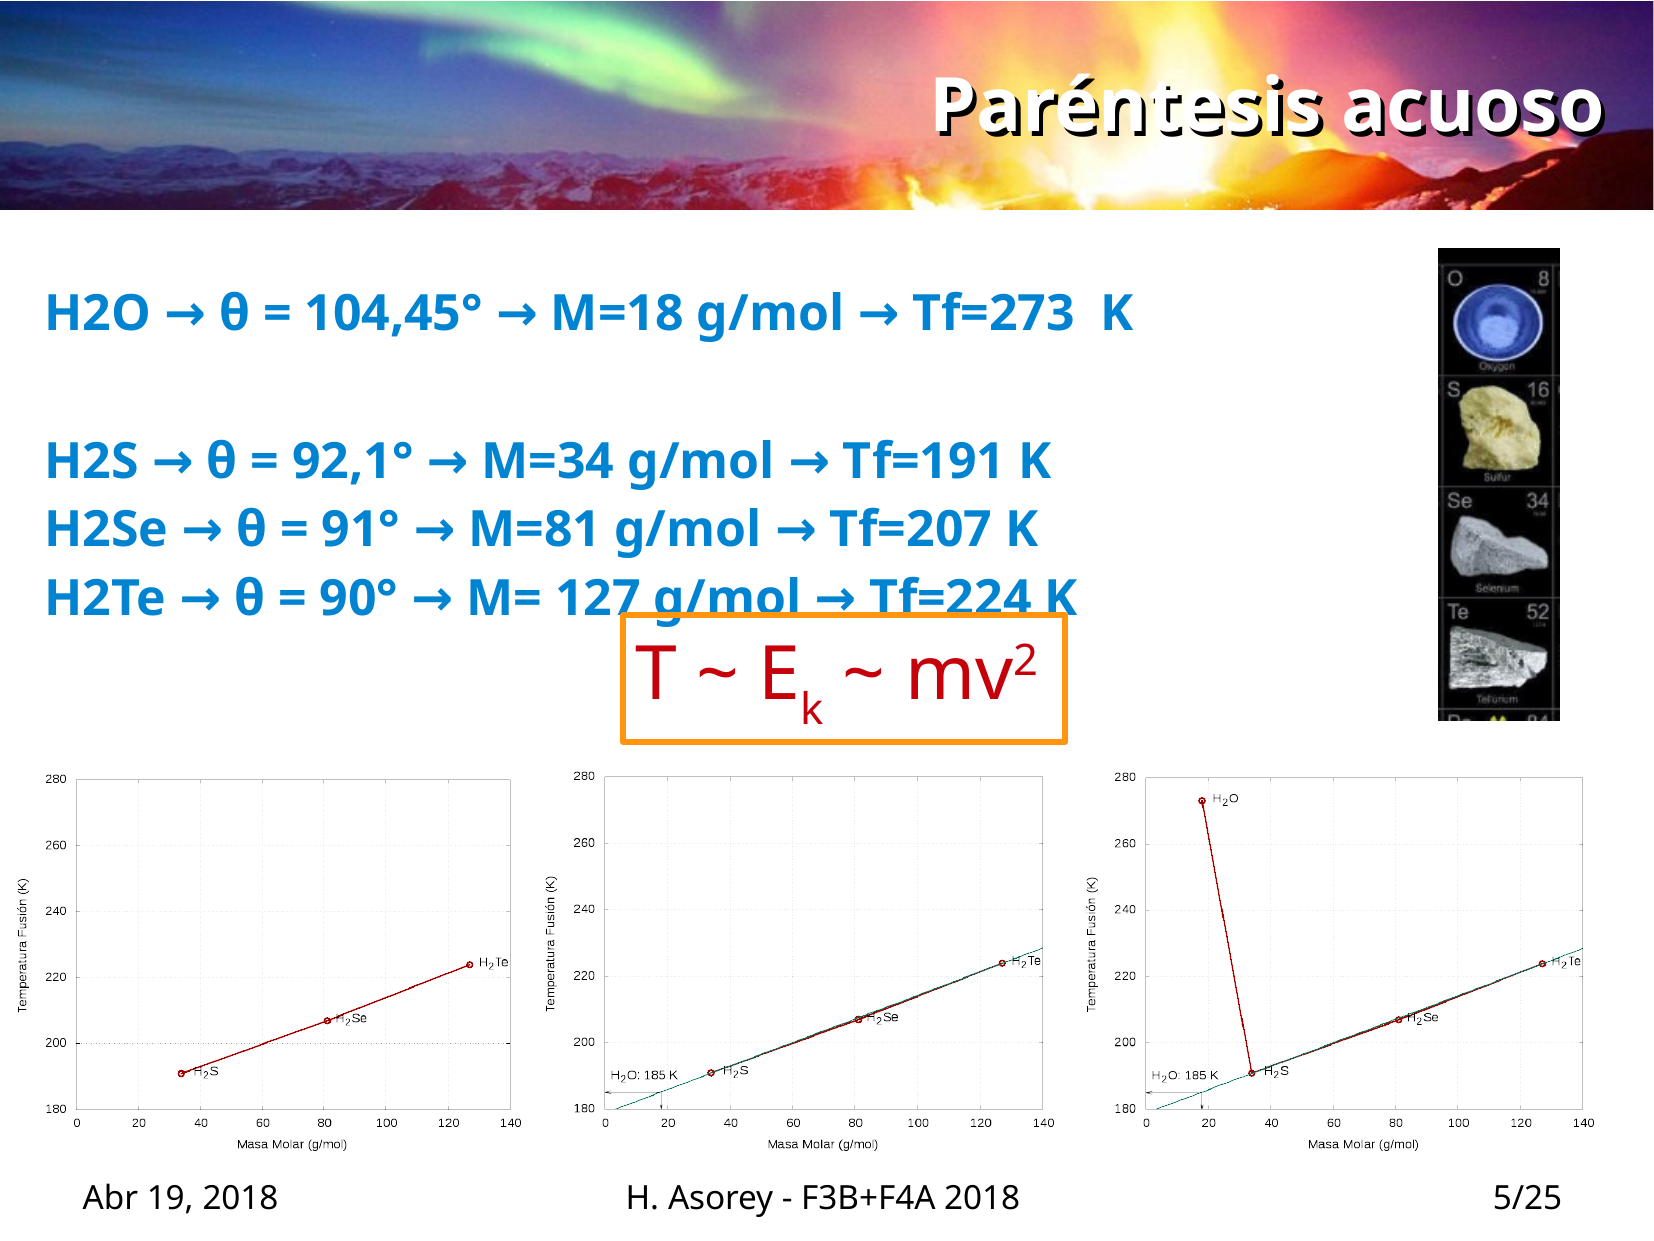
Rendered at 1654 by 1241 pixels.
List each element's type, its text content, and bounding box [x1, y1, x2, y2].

picture [0, 1, 1654, 210]
title Paréntesis acuoso [45, 15, 1606, 191]
picture [1081, 762, 1606, 1156]
picture [1438, 248, 1561, 721]
text_box H2O → θ = 104,45° → M=18 g/mol → Tf=273 K H2S → θ = 92,1° → M=34 g/mol → Tf=191 K H2Se → θ = 91° → M=81 g/mol → Tf=207 K H2Te → θ = 90° → M= 127 g/mol → Tf=224 K [30, 270, 1216, 721]
picture [12, 764, 533, 1156]
text_box T ~ Ek ~ mv2 [623, 615, 1066, 737]
picture [540, 761, 1066, 1156]
